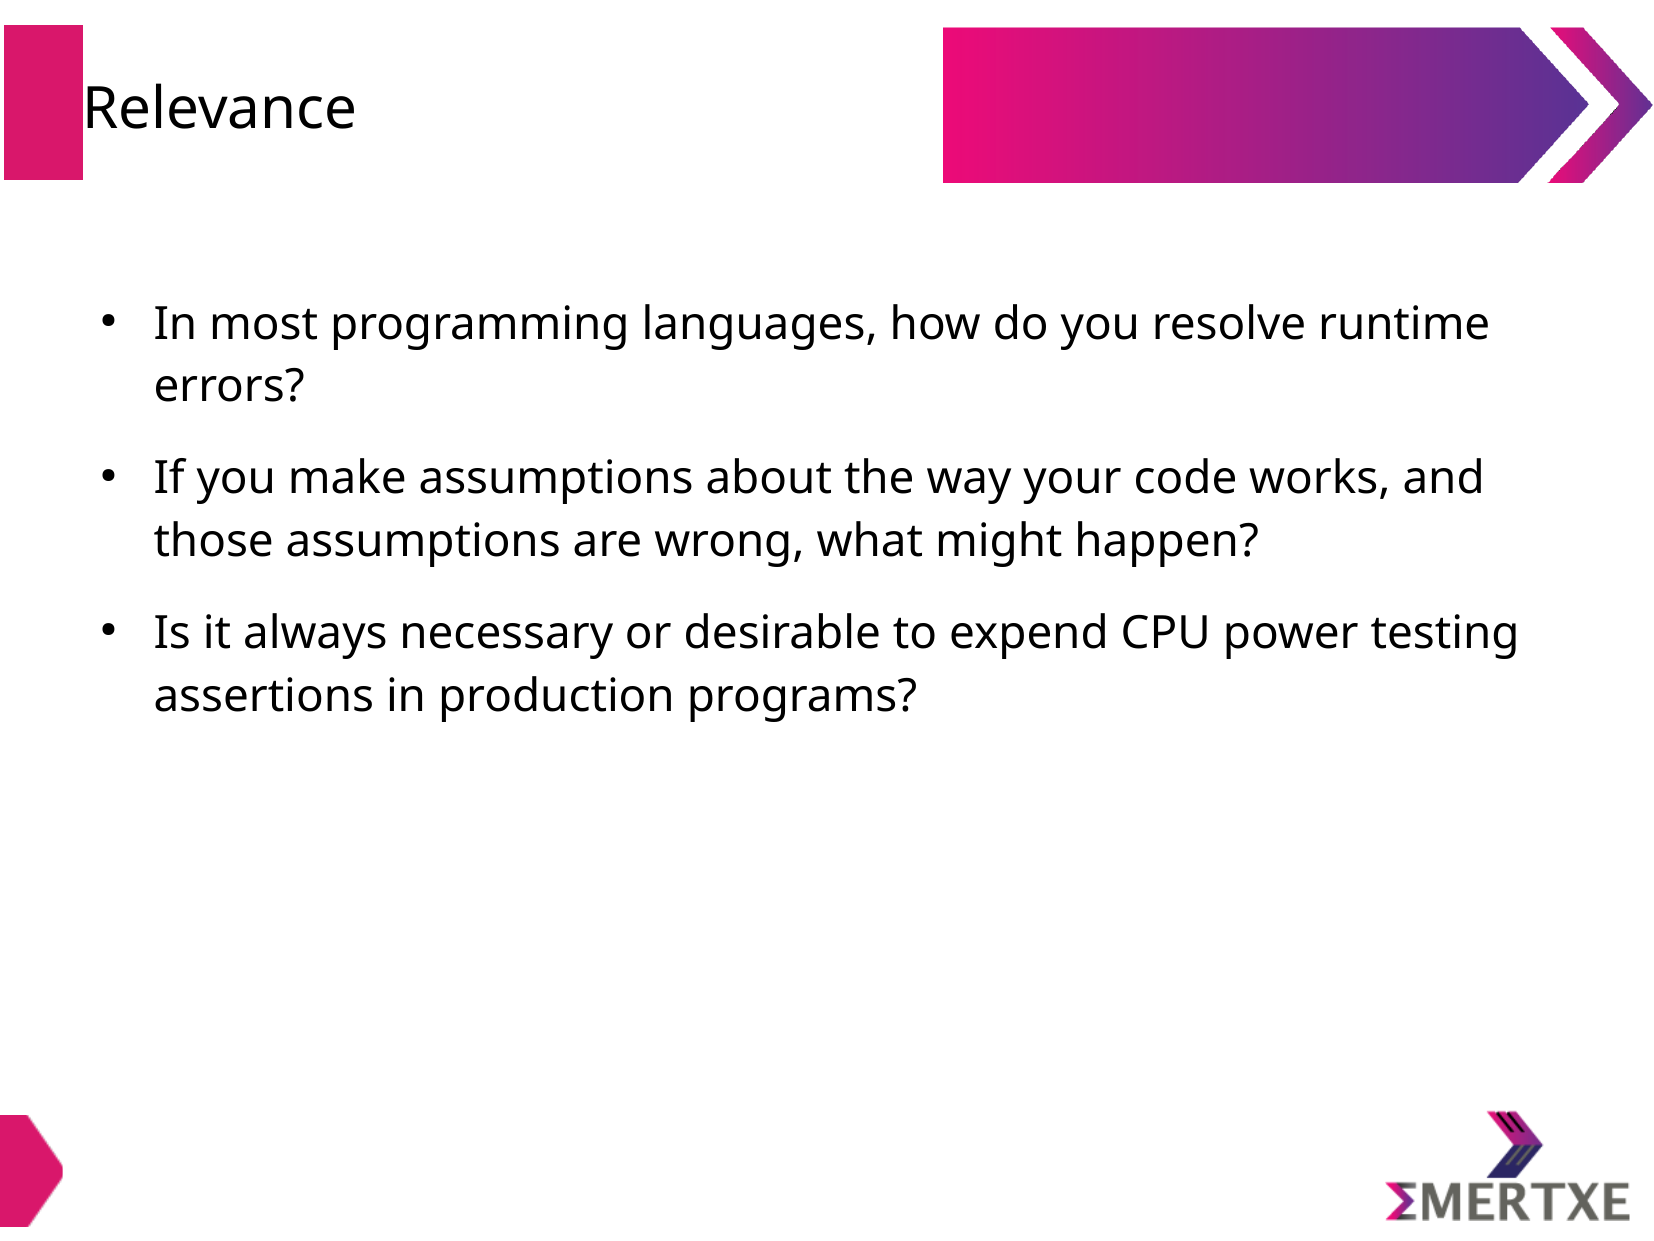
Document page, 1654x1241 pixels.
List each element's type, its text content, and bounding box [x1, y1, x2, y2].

list In most programming languages, how do you resolve runtime errors? If you make assumptions about the way your code works, and those assumptions are wrong, what might happen? Is it always necessary or desirable to expend CPU power testing assertions in production programs? [82, 290, 1571, 1010]
title Relevance [82, 2, 1571, 210]
picture [1385, 1107, 1631, 1221]
picture [1571, 27, 1653, 183]
